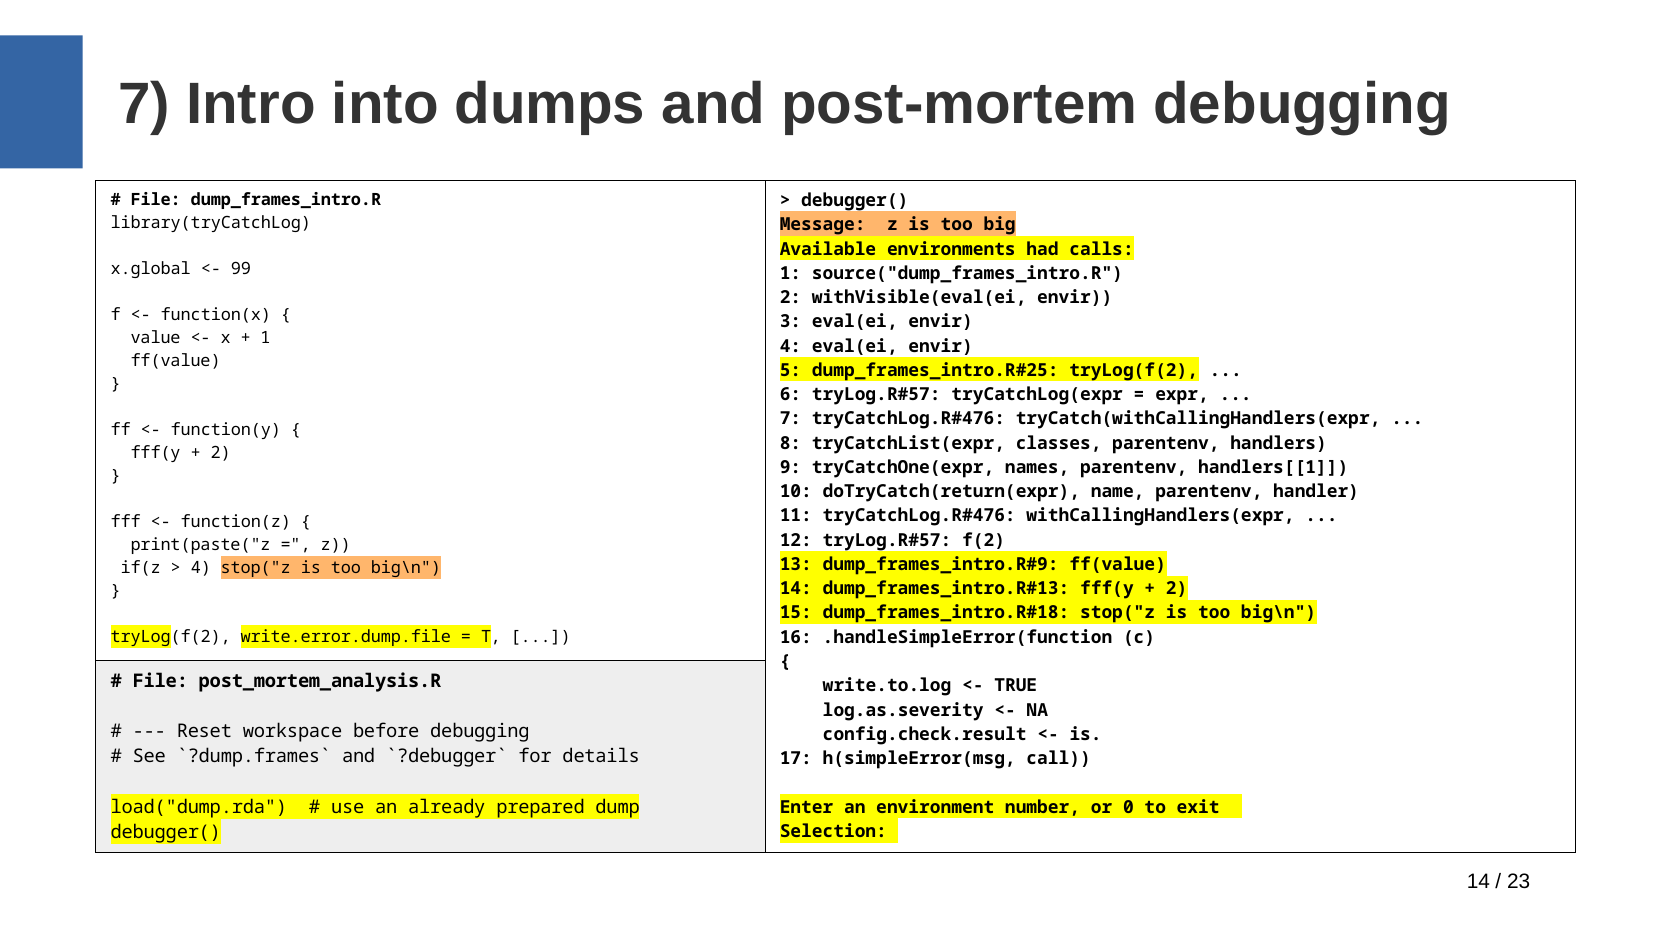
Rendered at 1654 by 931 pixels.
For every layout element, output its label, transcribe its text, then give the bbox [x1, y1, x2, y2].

title 7) Intro into dumps and post-mortem debugging [118, 37, 1621, 169]
text_box # File: dump_frames_intro.R library(tryCatchLog) x.global <- 99 f <- function(x) { value <- x + 1 ff(value) } ff <- function(y) { fff(y + 2) } fff <- function(z) { print(paste("z =", z)) if(z > 4) stop("z is too big\n") } tryLog(f(2), write.error.dump.file = T, [...]) [95, 180, 765, 660]
text_box # File: post_mortem_analysis.R # --- Reset workspace before debugging # See `?dump.frames` and `?debugger` for details load("dump.rda") # use an already prepared dump debugger() [95, 660, 765, 853]
text_box > debugger() Message: z is too big Available environments had calls: 1: source("dump_frames_intro.R") 2: withVisible(eval(ei, envir)) 3: eval(ei, envir) 4: eval(ei, envir) 5: dump_frames_intro.R#25: tryLog(f(2), ... 6: tryLog.R#57: tryCatchLog(expr = expr, ... 7: tryCatchLog.R#476: tryCatch(withCallingHandlers(expr, ... 8: tryCatchList(expr, classes, parentenv, handlers) 9: tryCatchOne(expr, names, parentenv, handlers[[1]]) 10: doTryCatch(return(expr), name, parentenv, handler) 11: tryCatchLog.R#476: withCallingHandlers(expr, ... 12: tryLog.R#57: f(2) 13: dump_frames_intro.R#9: ff(value) 14: dump_frames_intro.R#13: fff(y + 2) 15: dump_frames_intro.R#18: stop("z is too big\n") 16: .handleSimpleError(function (c) { write.to.log <- TRUE log.as.severity <- NA config.check.result <- is. 17: h(simpleError(msg, call)) Enter an environment number, or 0 to exit Selection: [765, 180, 1576, 853]
